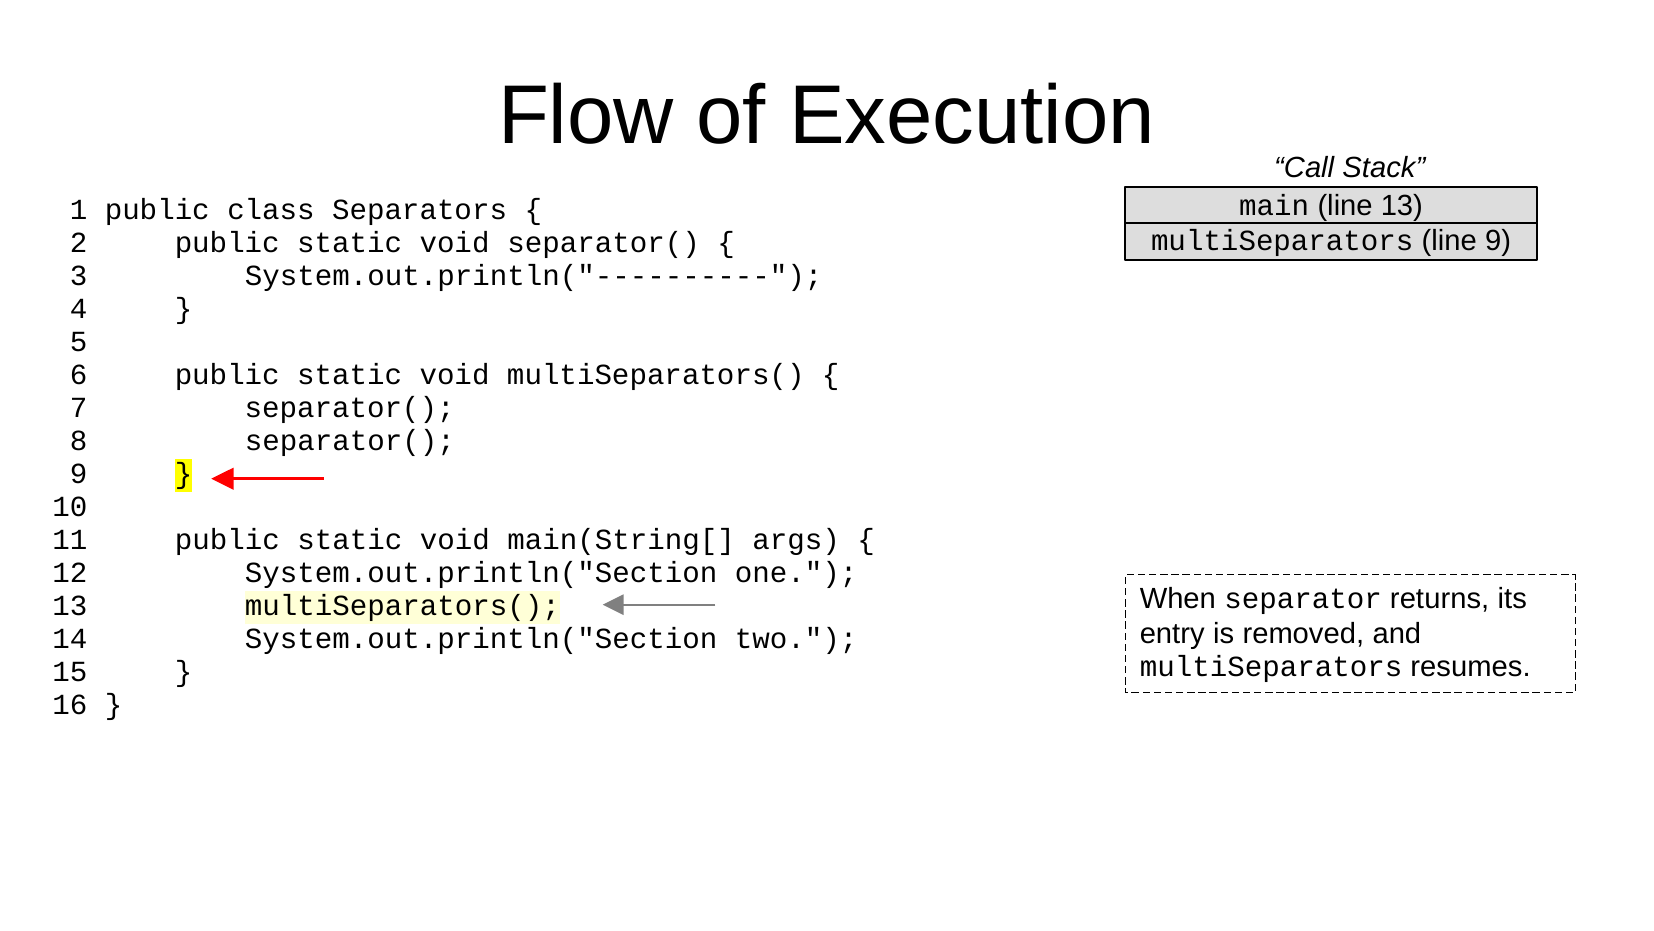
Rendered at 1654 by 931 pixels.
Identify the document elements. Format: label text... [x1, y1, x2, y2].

text_box When separator returns, its entry is removed, and multiSeparators resumes. [1125, 574, 1576, 693]
text_box 1 public class Separators { 2 public static void separator() { 3 System.out.println("----------"); 4 } 5 6 public static void multiSeparators() { 7 separator(); 8 separator(); 9 } 10 11 public static void main(String[] args) { 12 System.out.println("Section one."); 13 multiSeparators(); 14 System.out.println("Section two."); 15 } 16 } [37, 187, 893, 731]
text_box main (line 13) [1124, 187, 1538, 222]
title Flow of Execution [82, 37, 1571, 193]
text_box multiSeparators (line 9) [1124, 222, 1538, 261]
text_box “Call Stack” [1259, 144, 1441, 187]
